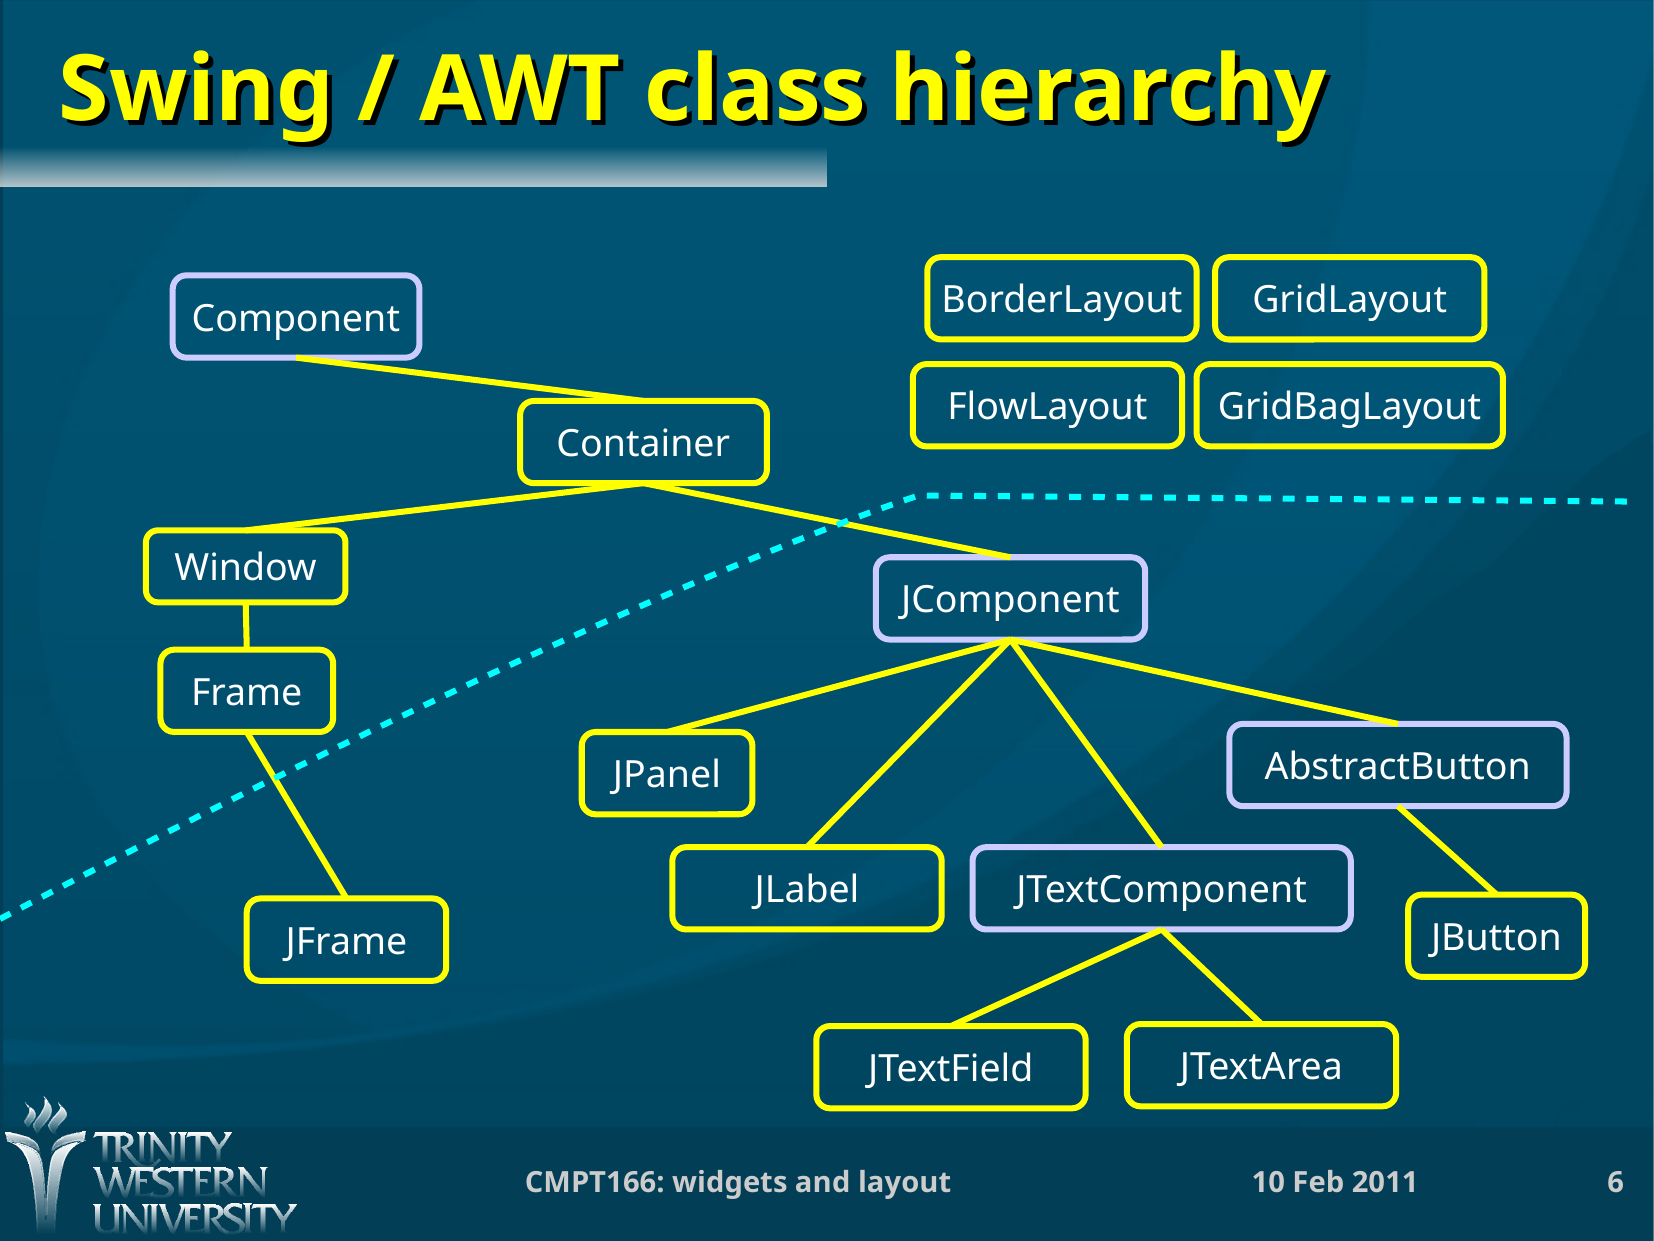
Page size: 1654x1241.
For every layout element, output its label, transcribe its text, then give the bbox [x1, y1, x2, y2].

picture [670, 845, 944, 932]
text_box FlowLayout [912, 364, 1183, 447]
text_box BorderLayout [927, 257, 1197, 340]
picture [1194, 362, 1505, 449]
picture [249, 527, 348, 605]
picture [38, 1227, 54, 1232]
text_box JTextField [816, 1026, 1086, 1109]
picture [814, 1023, 1088, 1111]
text_box JTextArea [1126, 1024, 1397, 1107]
picture [1406, 892, 1588, 979]
picture [873, 554, 993, 643]
picture [170, 273, 422, 361]
title Swing / AWT class hierarchy [59, 19, 1595, 148]
text_box JLabel [672, 847, 942, 930]
picture [1124, 1022, 1399, 1109]
text_box Window [145, 530, 346, 603]
text_box JFrame [246, 898, 447, 981]
picture [1213, 255, 1487, 342]
picture [1227, 720, 1396, 809]
picture [1164, 845, 1353, 932]
text_box JPanel [581, 731, 753, 815]
text_box Frame [160, 649, 334, 732]
text_box JTextComponent [972, 847, 1351, 930]
picture [579, 728, 755, 817]
picture [1011, 555, 1148, 643]
picture [244, 896, 449, 983]
picture [970, 845, 1157, 933]
text_box GridBagLayout [1196, 364, 1503, 447]
picture [158, 647, 245, 734]
picture [143, 528, 245, 605]
picture [925, 255, 1199, 342]
text_box Component [172, 275, 420, 358]
picture [1399, 721, 1569, 809]
text_box GridLayout [1215, 257, 1485, 340]
picture [518, 397, 603, 487]
text_box Container [520, 400, 767, 484]
text_box JButton [1408, 894, 1586, 977]
text_box AbstractButton [1229, 723, 1567, 807]
text_box JComponent [875, 557, 1146, 640]
picture [250, 647, 336, 734]
list Event classes are in package java.awt.event e.g., the ActionListener interface uses the actionPerformed() method on an ActionEvent object [0, 154, 827, 158]
picture [910, 362, 1185, 449]
picture [644, 398, 769, 487]
